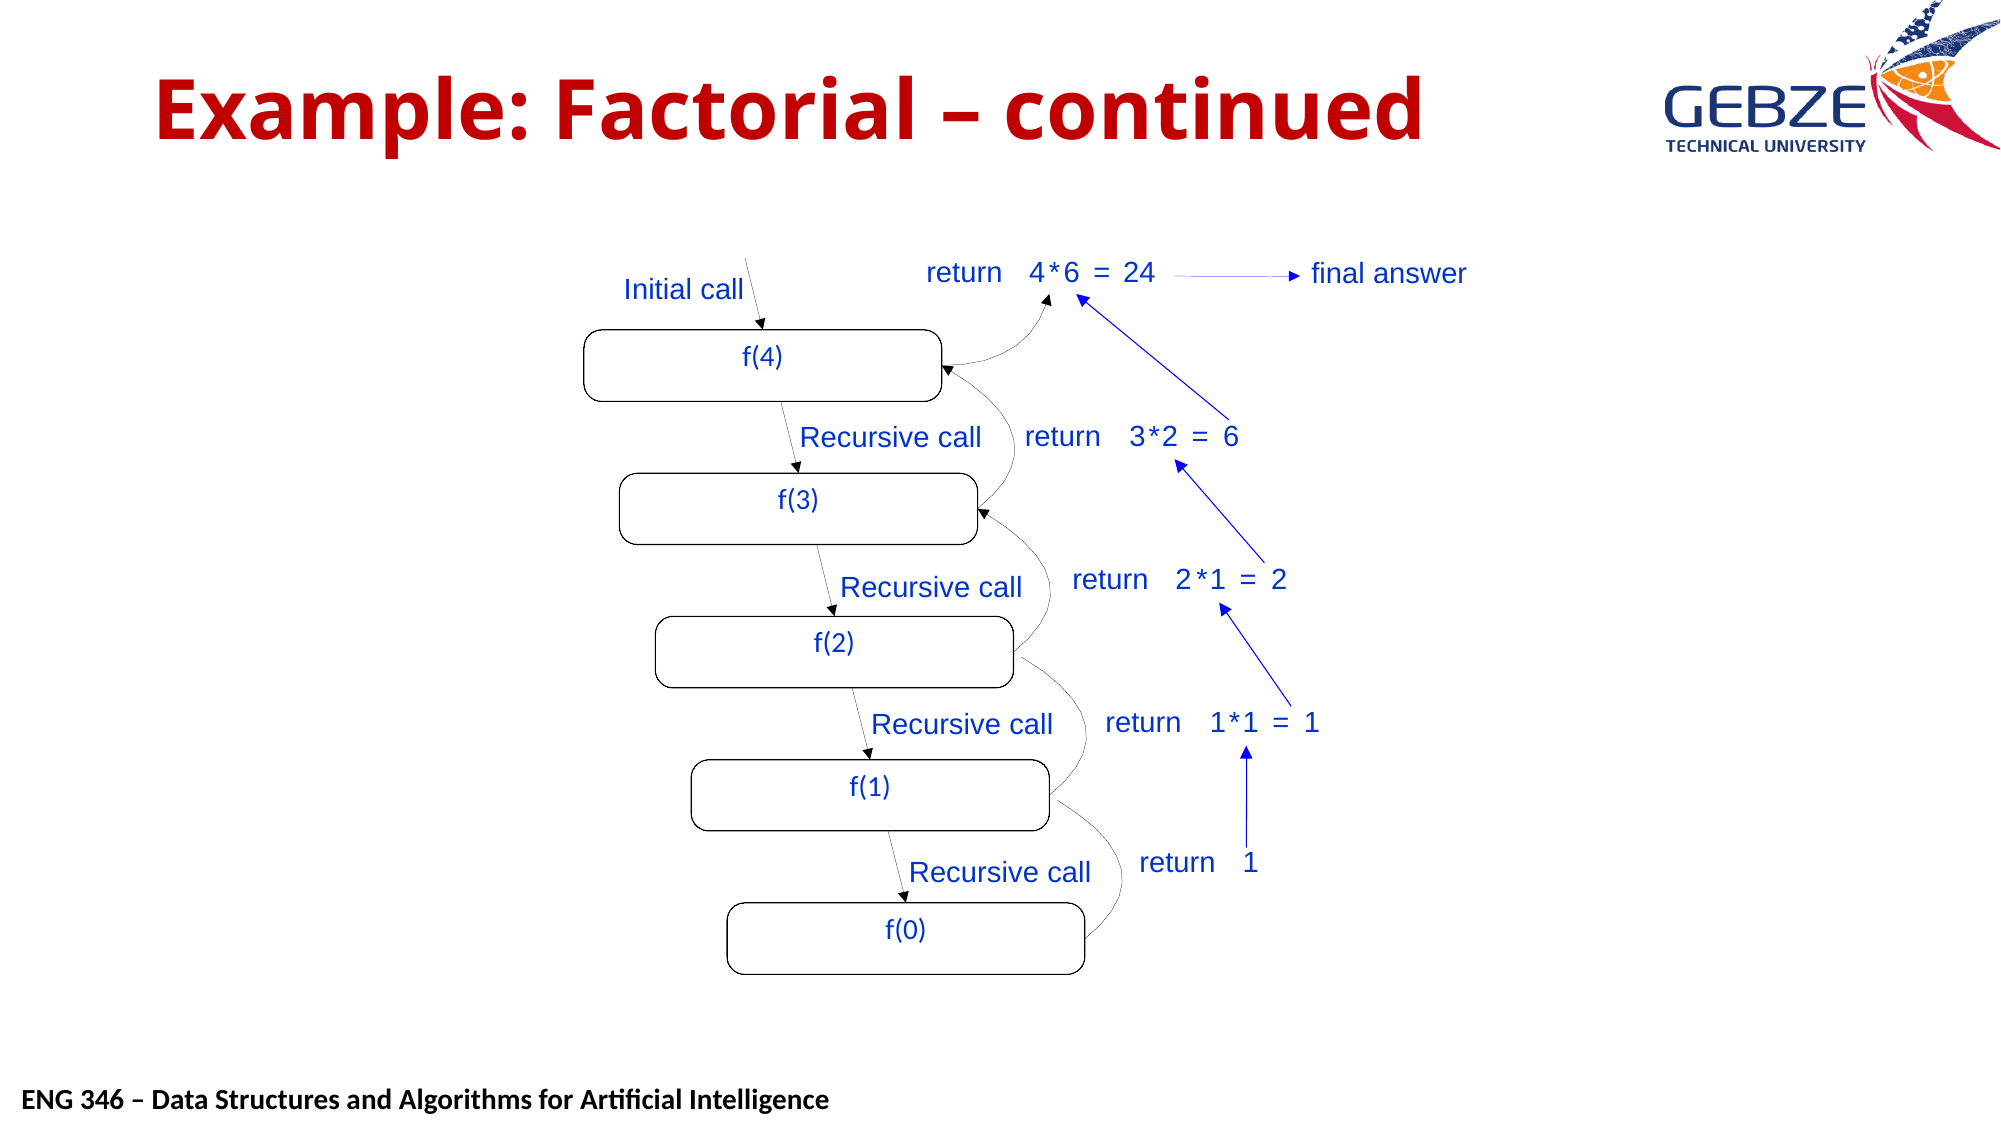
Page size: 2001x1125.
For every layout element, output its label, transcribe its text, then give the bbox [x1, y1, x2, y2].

text_box return [1139, 843, 1225, 879]
text_box return [1072, 560, 1157, 596]
picture [1665, 0, 2001, 152]
text_box [1239, 745, 1253, 759]
text_box * [1229, 703, 1241, 739]
text_box [1174, 459, 1188, 474]
text_box 24 [1123, 252, 1156, 288]
text_box 3 [1129, 416, 1146, 453]
text_box return [1024, 416, 1110, 453]
text_box [1219, 602, 1232, 617]
text_box 1 [1242, 843, 1259, 879]
text_box 6 [1063, 252, 1088, 288]
text_box return [926, 252, 1012, 288]
text_box * [1196, 560, 1208, 596]
title Example: Factorial – continued [137, 59, 1863, 166]
text_box [862, 747, 873, 759]
text_box [754, 317, 766, 330]
text_box f(3) [620, 474, 977, 543]
text_box = [1093, 252, 1119, 288]
text_box Recursive call [840, 568, 1023, 604]
text_box Initial call [623, 270, 745, 306]
text_box 1 [1242, 703, 1267, 739]
text_box = [1239, 560, 1265, 596]
text_box Recursive call [871, 705, 1054, 741]
text_box [1041, 293, 1052, 307]
text_box [941, 366, 954, 376]
text_box Recursive call [799, 418, 983, 454]
text_box f(2) [656, 617, 1012, 687]
text_box * [1148, 416, 1161, 453]
text_box [1288, 270, 1301, 282]
text_box f(0) [728, 904, 1084, 973]
text_box [897, 890, 909, 902]
text_box [1076, 293, 1091, 308]
text_box [826, 604, 837, 615]
text_box f(1) [692, 761, 1048, 830]
text_box [977, 508, 990, 520]
text_box f(4) [585, 331, 941, 400]
text_box 2 [1175, 560, 1192, 596]
text_box final answer [1311, 254, 1468, 290]
text_box 1 [1303, 703, 1320, 739]
text_box 2 [1270, 560, 1288, 596]
text_box Recursive call [908, 853, 1092, 889]
text_box 1 [1209, 703, 1226, 739]
text_box return [1105, 703, 1191, 739]
text_box 2 [1161, 416, 1187, 453]
text_box 1 [1209, 560, 1235, 596]
text_box [790, 461, 802, 472]
text_box = [1191, 416, 1217, 453]
text_box 6 [1223, 416, 1240, 453]
text_box * [1048, 252, 1061, 288]
text_box = [1272, 703, 1298, 739]
text_box 4 [1029, 252, 1046, 288]
